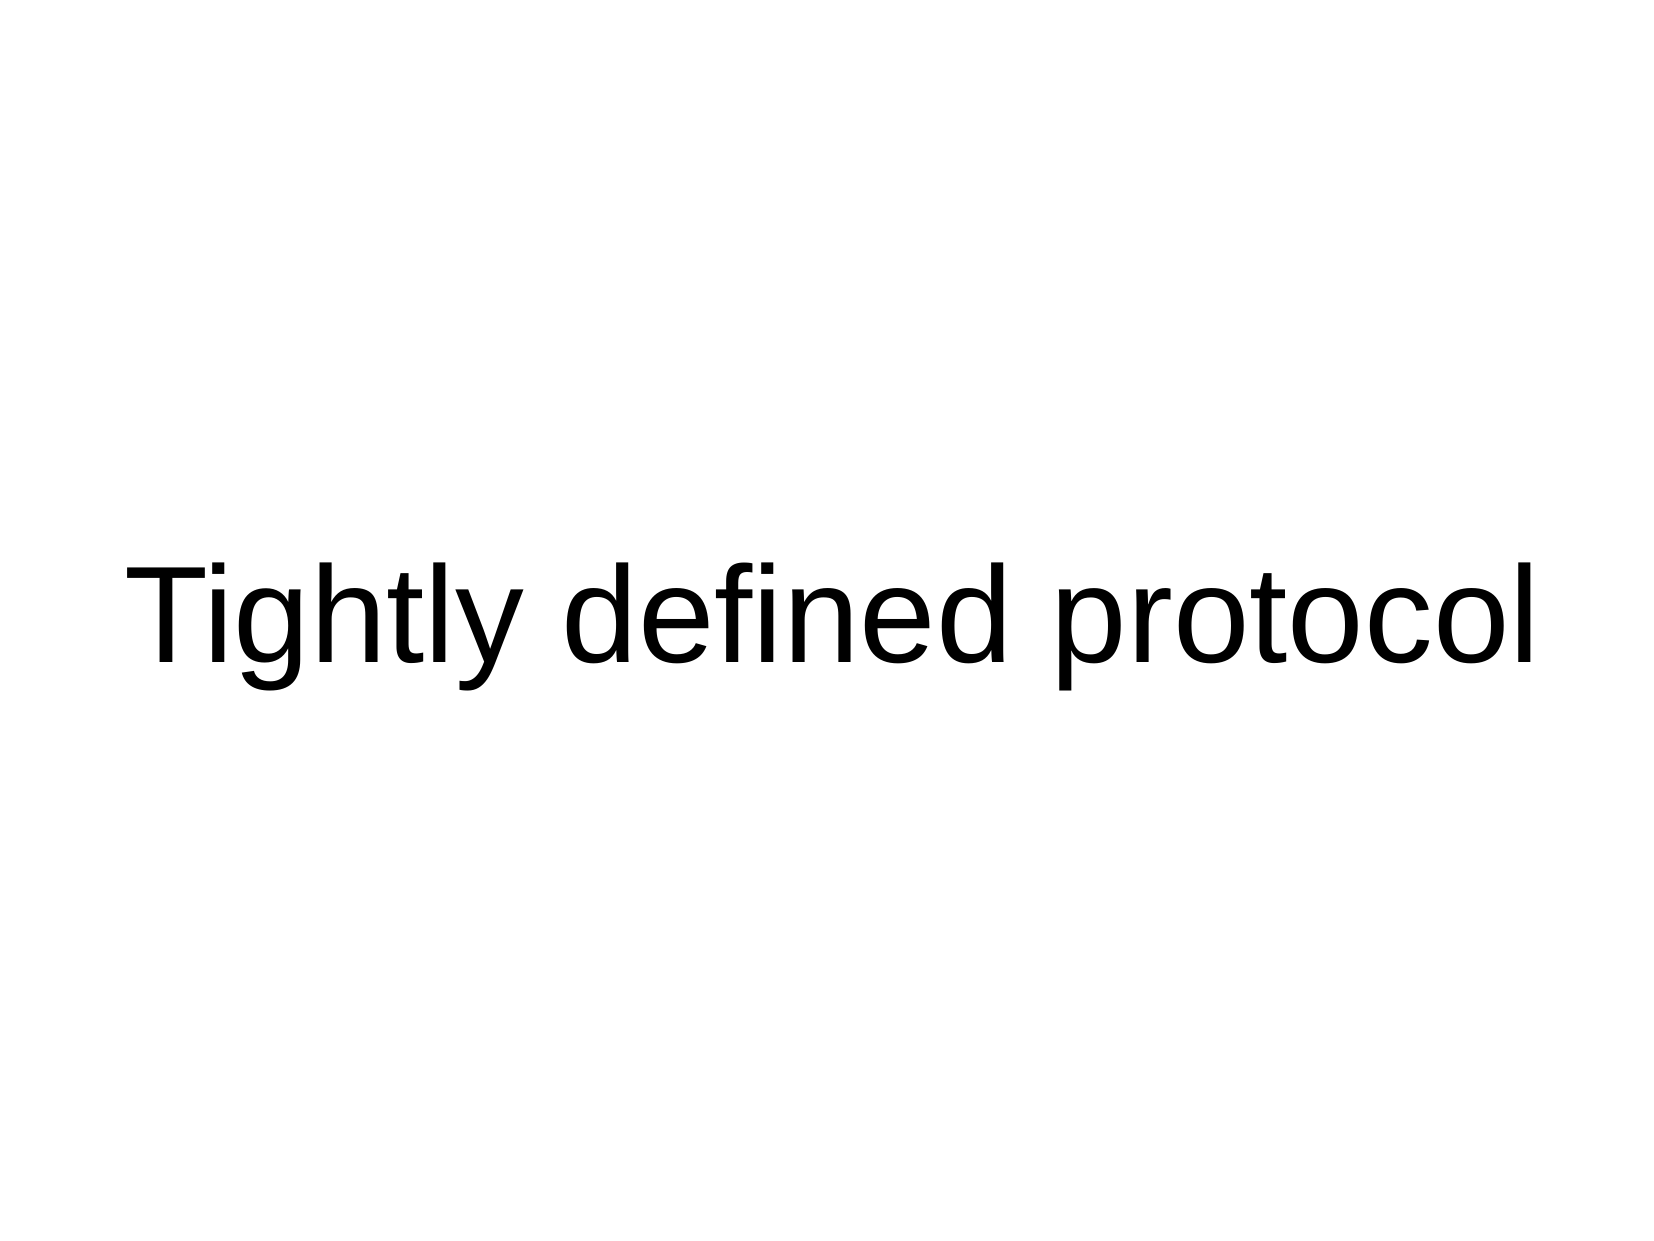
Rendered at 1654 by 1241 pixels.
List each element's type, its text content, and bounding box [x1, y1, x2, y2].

title Tightly defined protocol [88, 413, 1577, 816]
